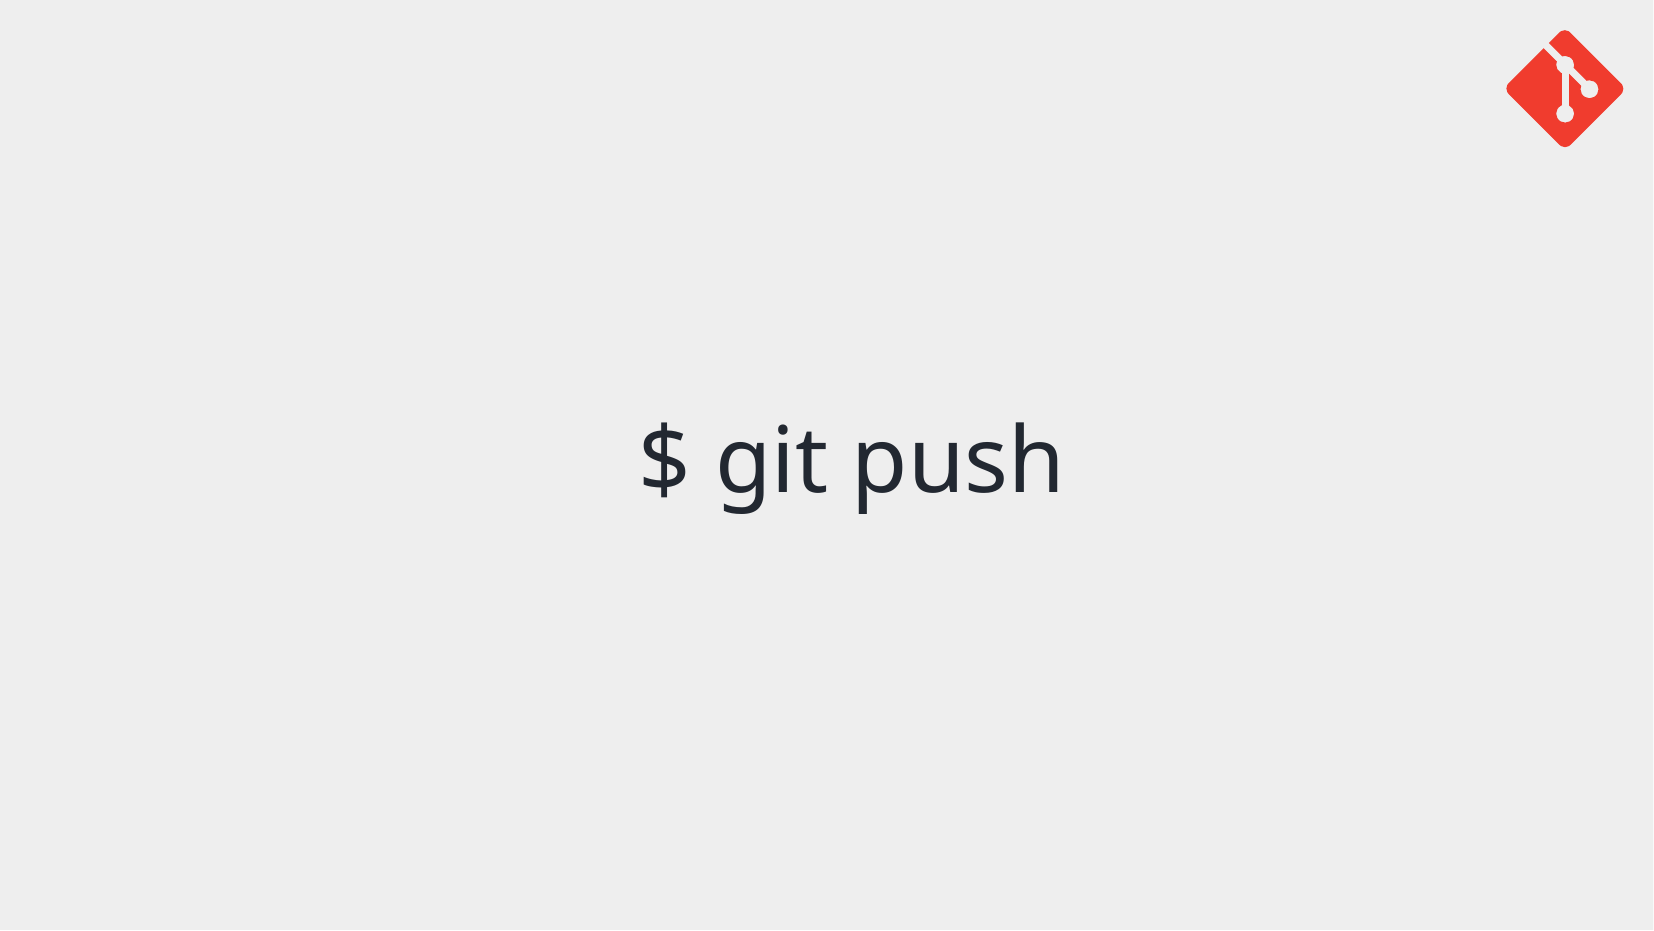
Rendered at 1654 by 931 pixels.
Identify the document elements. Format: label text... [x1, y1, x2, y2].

title $ git push [169, 116, 1536, 798]
picture [1505, 29, 1625, 148]
